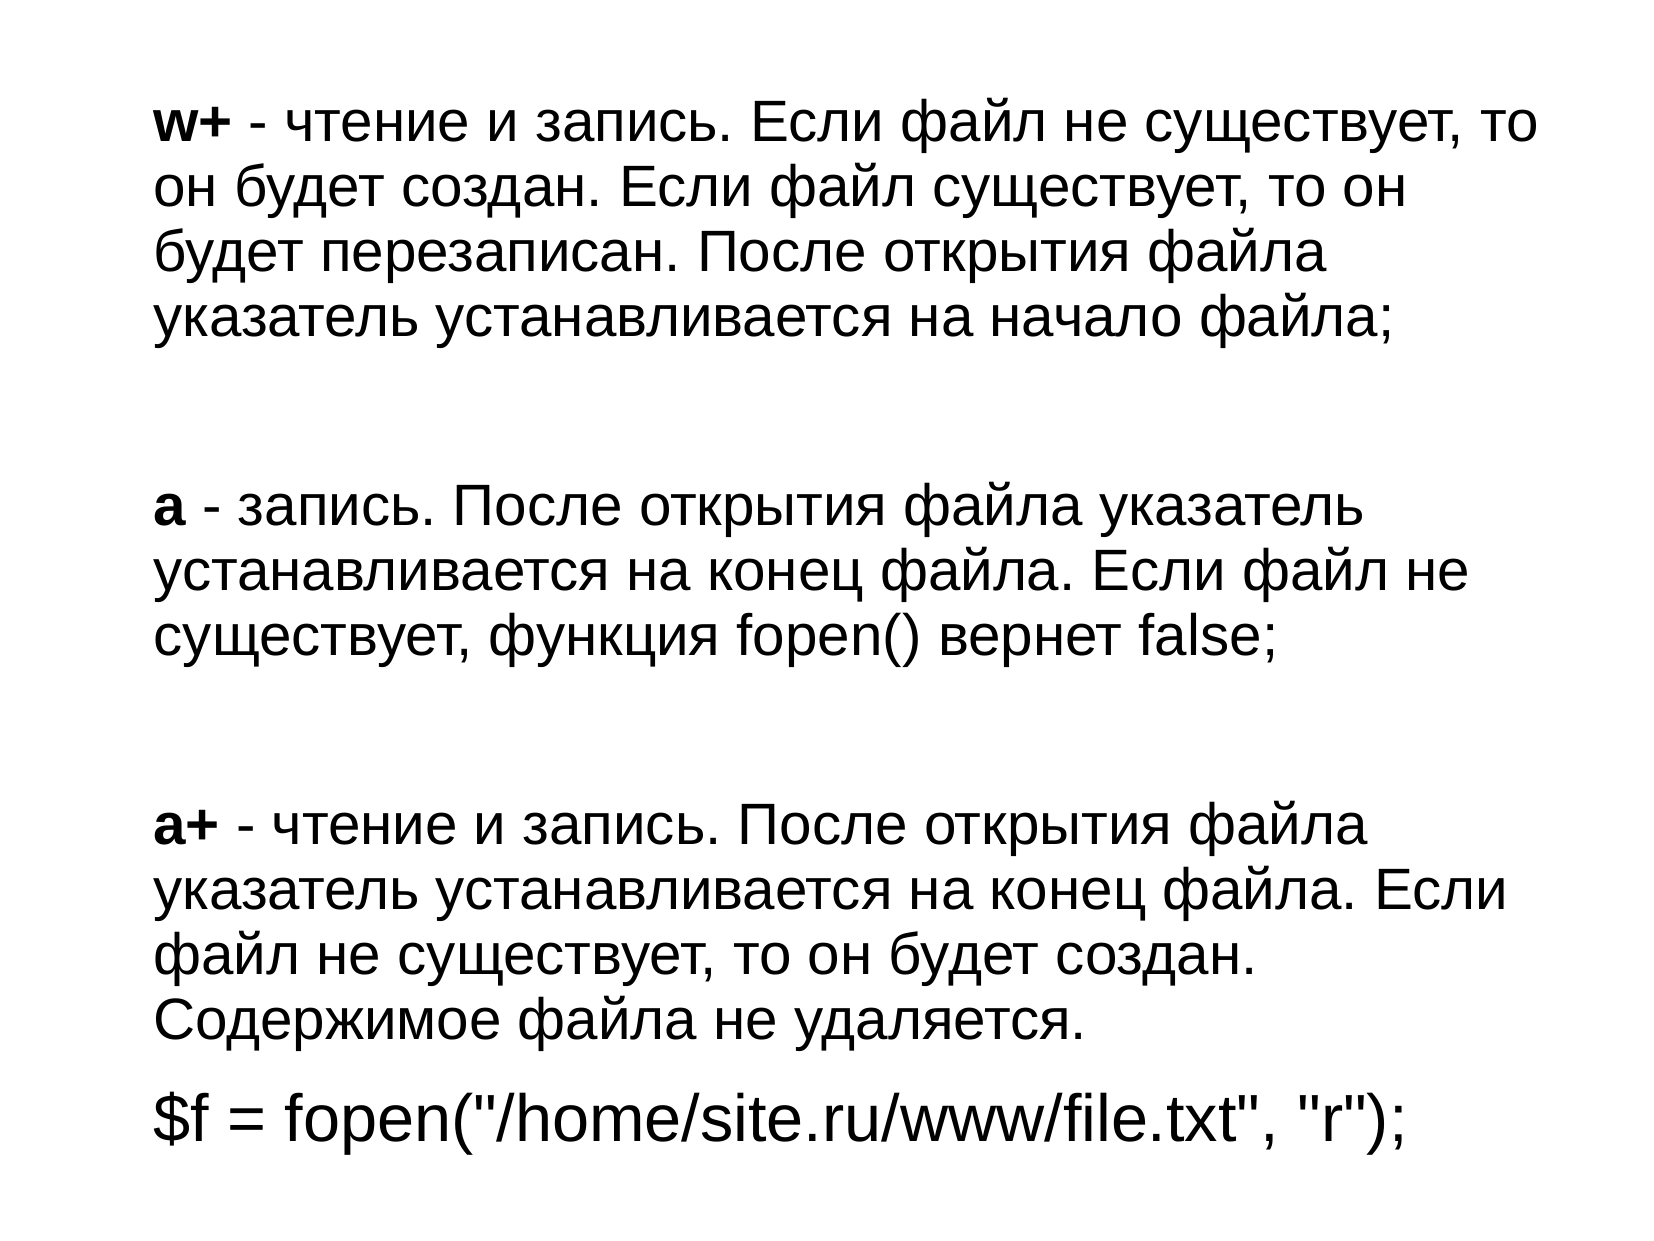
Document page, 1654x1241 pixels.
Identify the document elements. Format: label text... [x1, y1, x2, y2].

list w+ - чтение и запись. Если файл не существует, то он будет создан. Если файл существует, то он будет перезаписан. После открытия файла указатель устанавливается на начало файла; a - запись. После открытия файла указатель устанавливается на конец файла. Если файл не существует, функция fopen() вернет false; a+ - чтение и запись. После открытия файла указатель устанавливается на конец файла. Если файл не существует, то он будет создан. Содержимое файла не удаляется. $f = fopen("/home/site.ru/www/file.txt", "r"); [82, 88, 1571, 1211]
